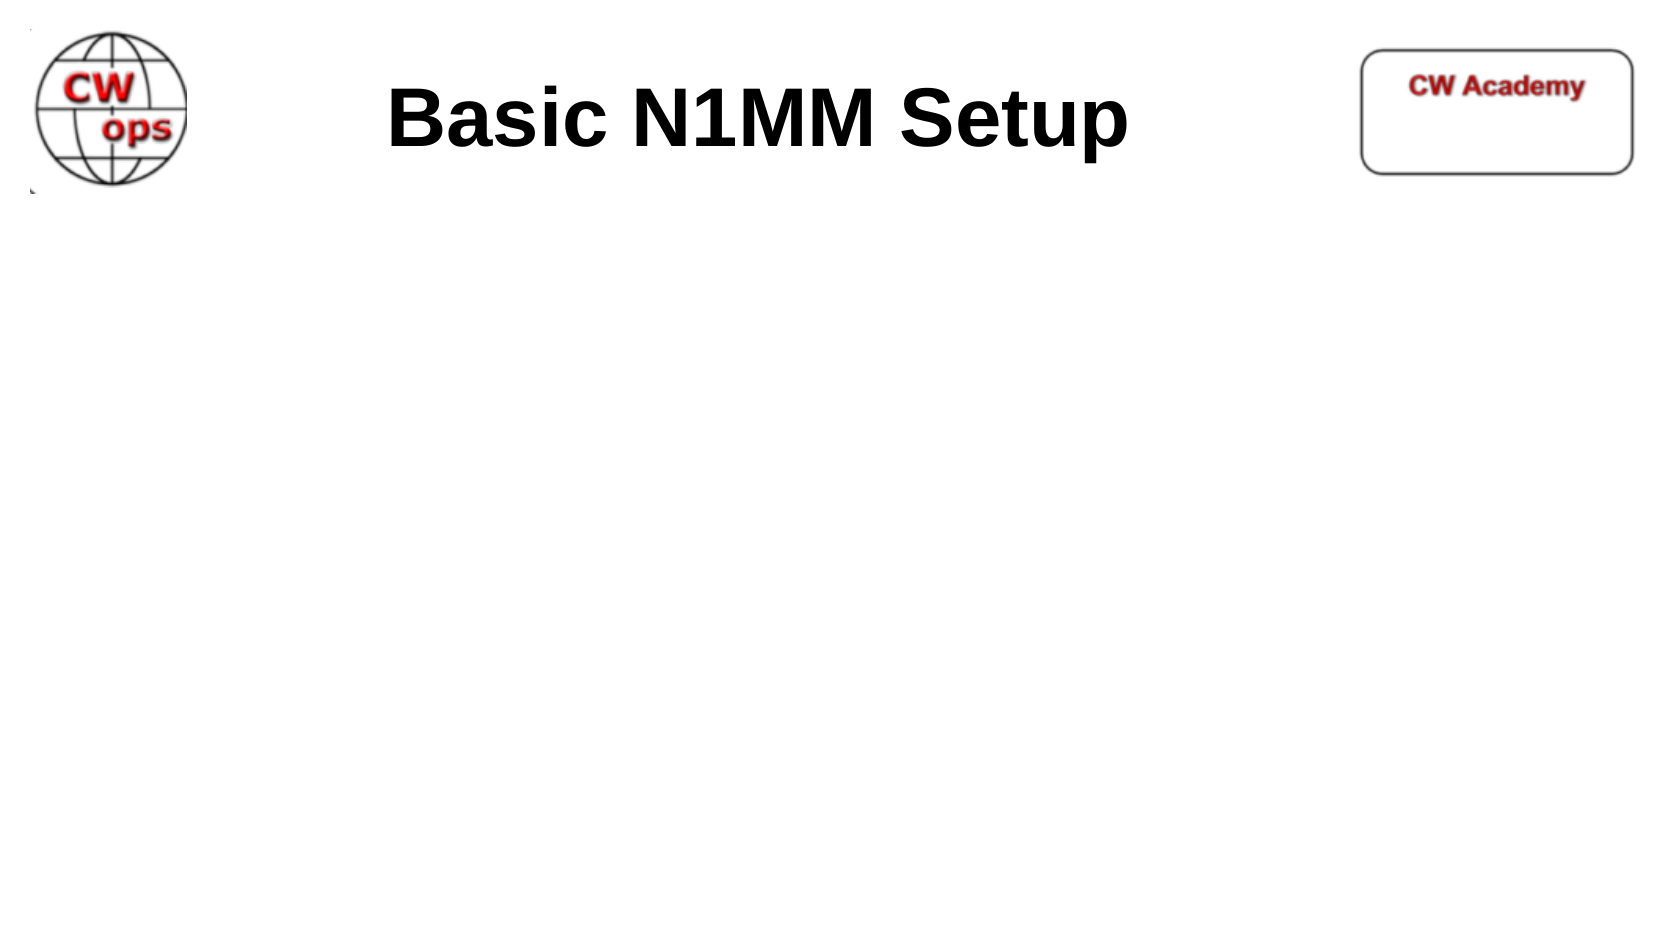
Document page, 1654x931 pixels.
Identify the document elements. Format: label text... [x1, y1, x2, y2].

title Basic N1MM Setup [15, 39, 1504, 196]
picture [1350, 37, 1640, 186]
picture [30, 29, 187, 39]
